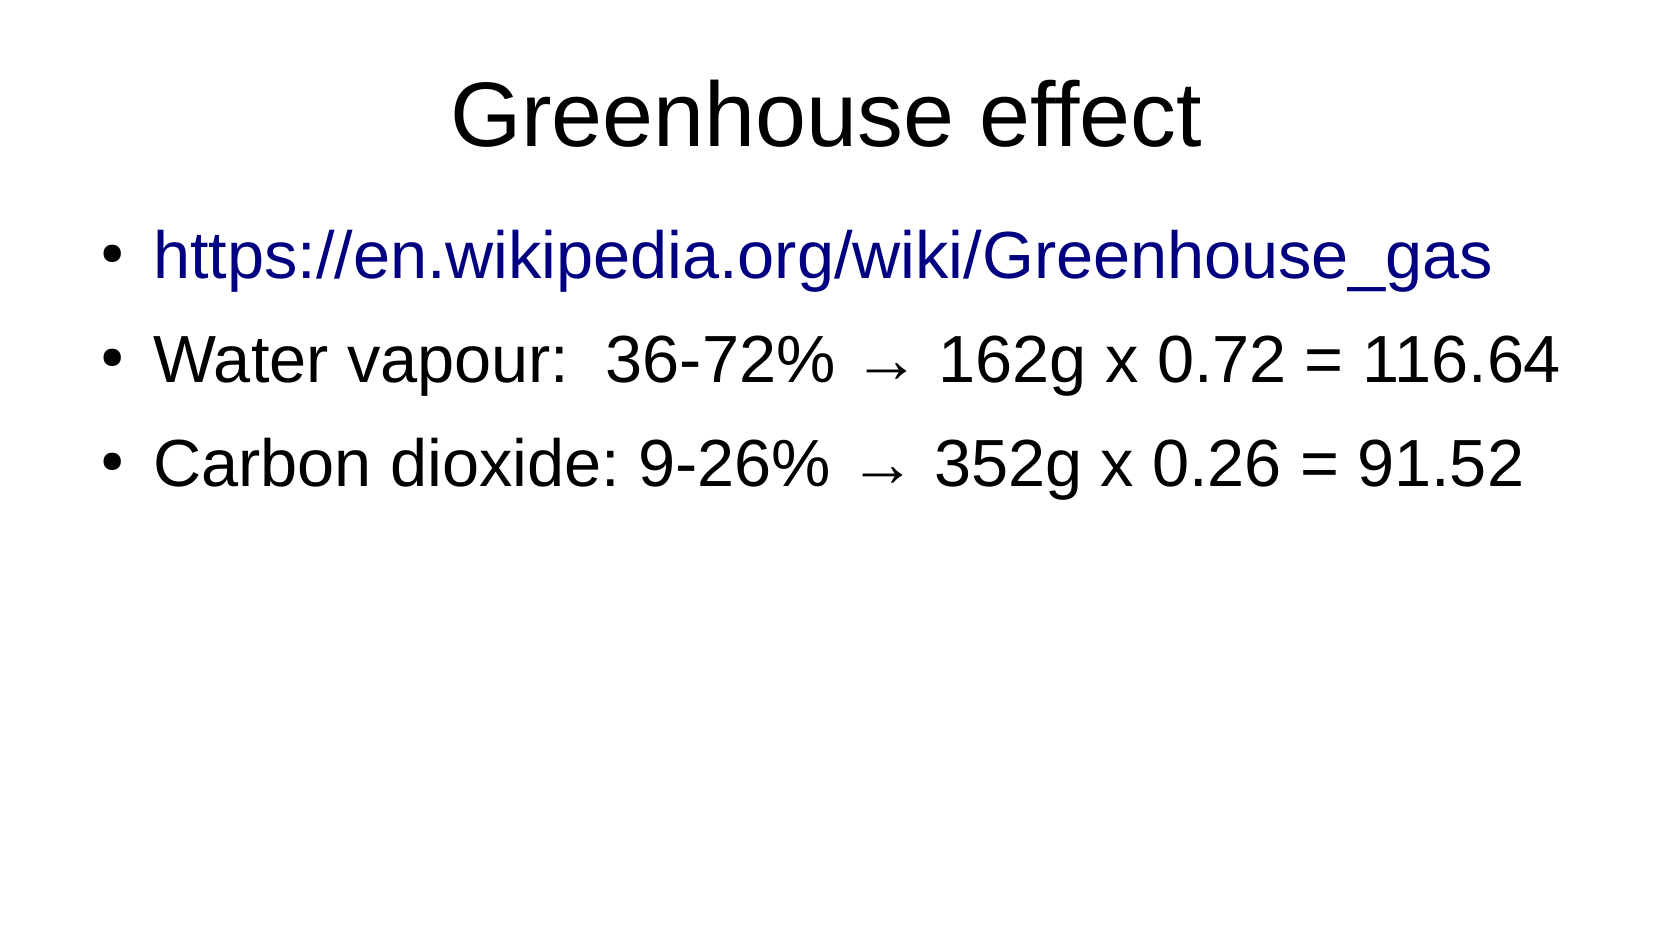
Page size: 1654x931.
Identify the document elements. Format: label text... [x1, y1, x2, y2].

list https://en.wikipedia.org/wiki/Greenhouse_gas Water vapour: 36-72% → 162g x 0.72 = 116.64 Carbon dioxide: 9-26% → 352g x 0.26 = 91.52 [82, 217, 1571, 758]
title Greenhouse effect [82, 37, 1571, 193]
